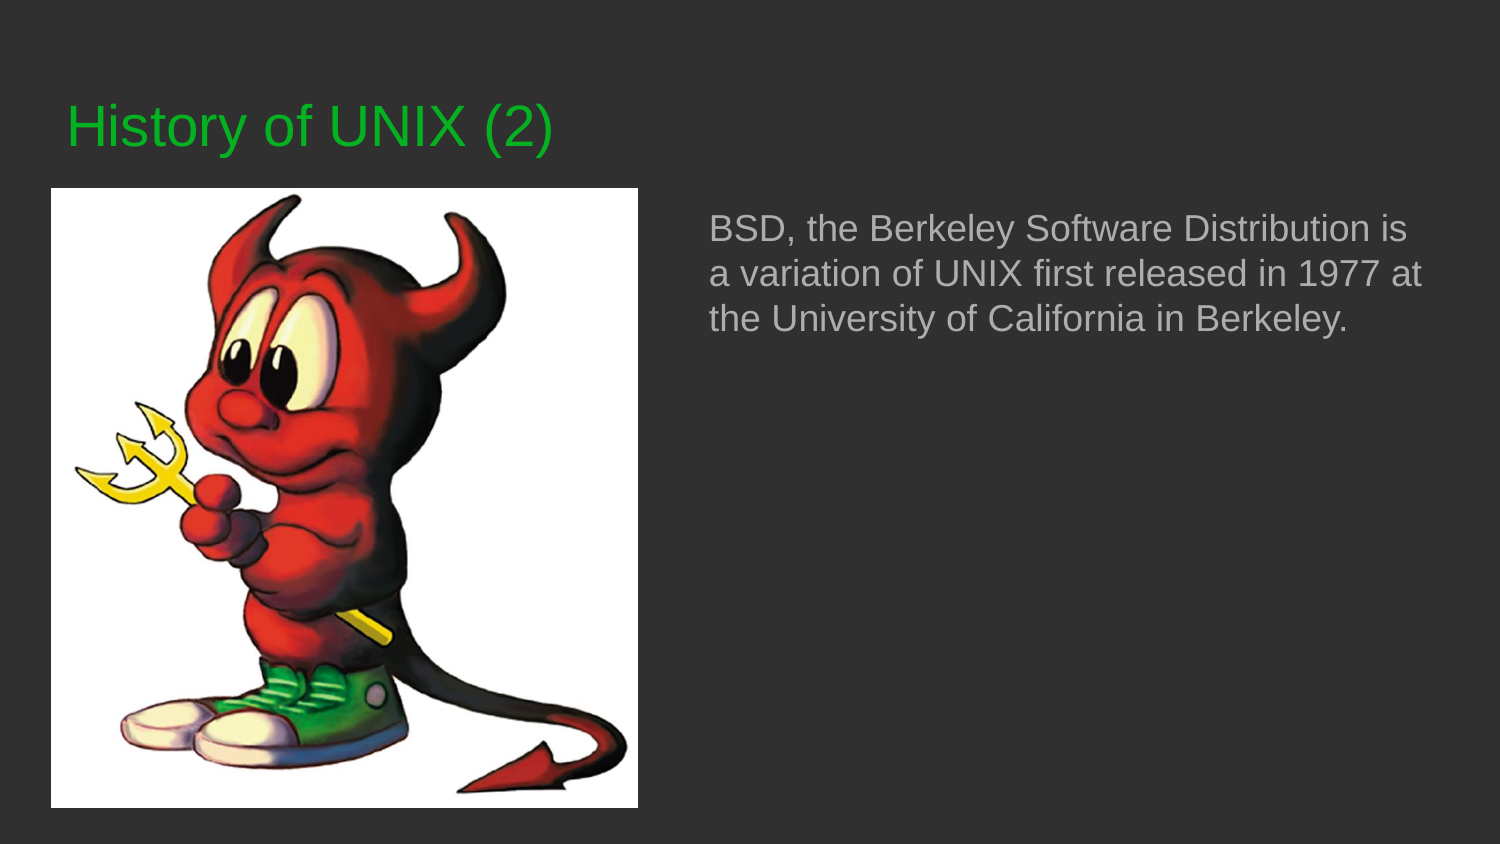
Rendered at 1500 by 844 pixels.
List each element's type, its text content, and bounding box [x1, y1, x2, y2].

list BSD, the Berkeley Software Distribution is a variation of UNIX first released in 1977 at the University of California in Berkeley. [693, 189, 1449, 750]
title History of UNIX (2) [51, 72, 1449, 167]
picture [51, 188, 638, 808]
